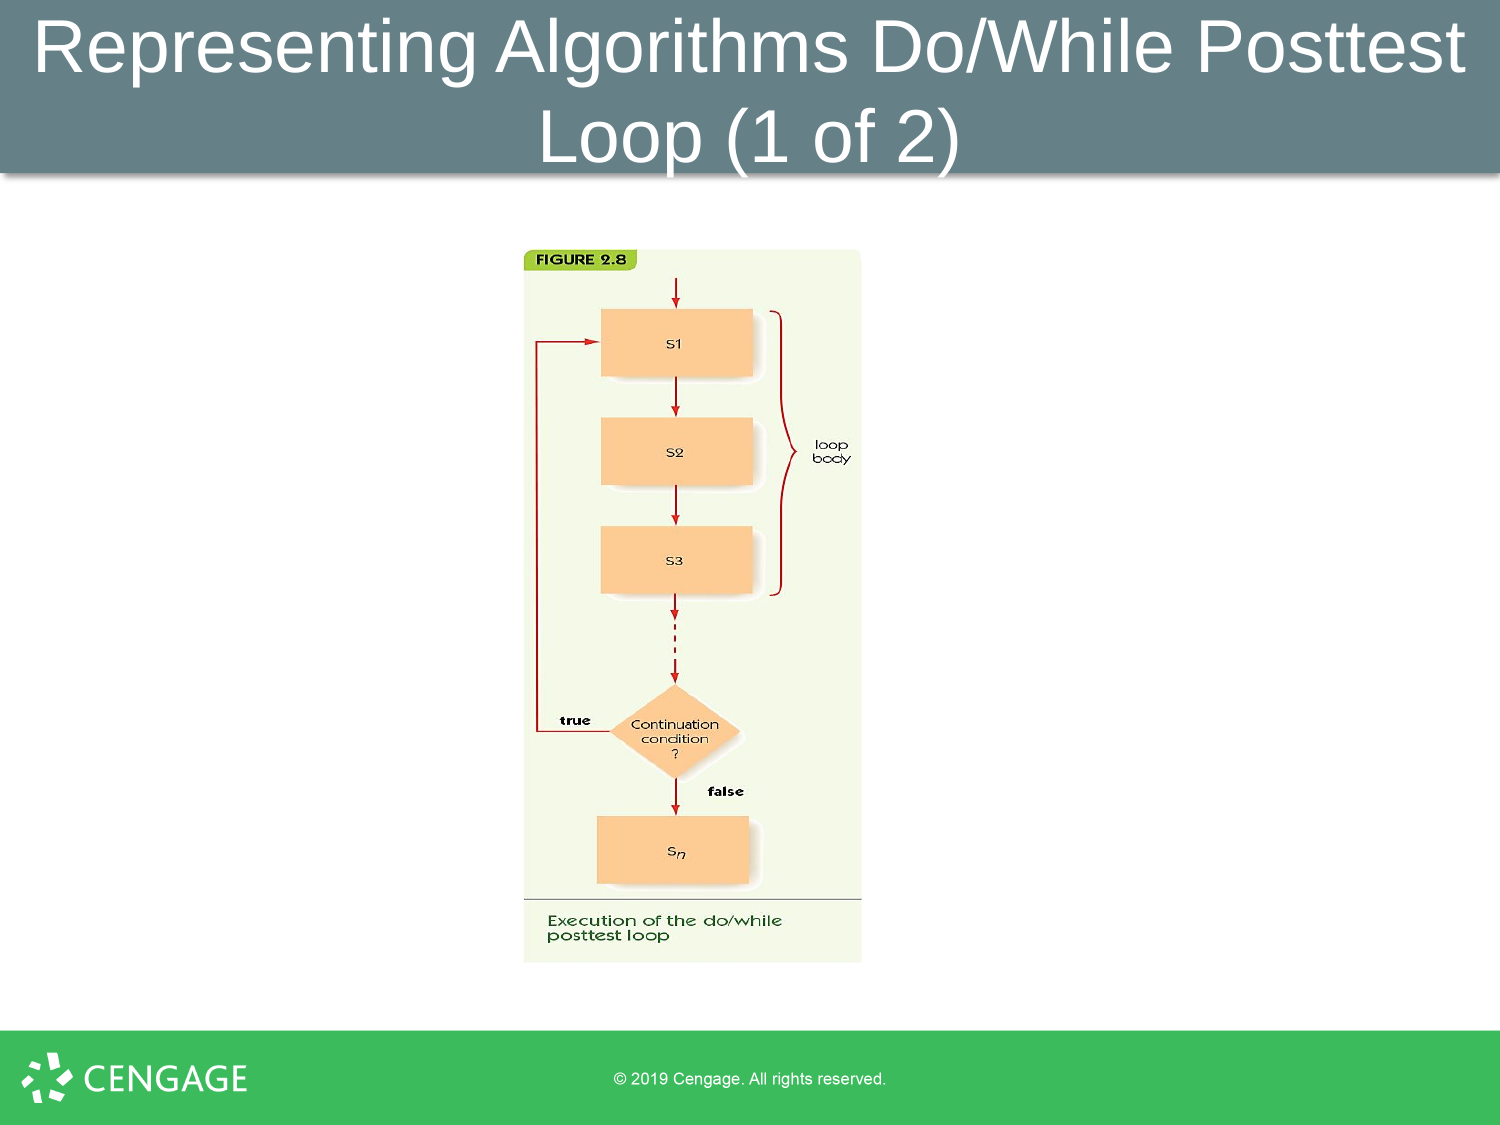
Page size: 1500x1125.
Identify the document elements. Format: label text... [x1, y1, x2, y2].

picture [0, 174, 1500, 1125]
title Representing Algorithms Do/While Posttest Loop (1 of 2) [0, 0, 1500, 174]
